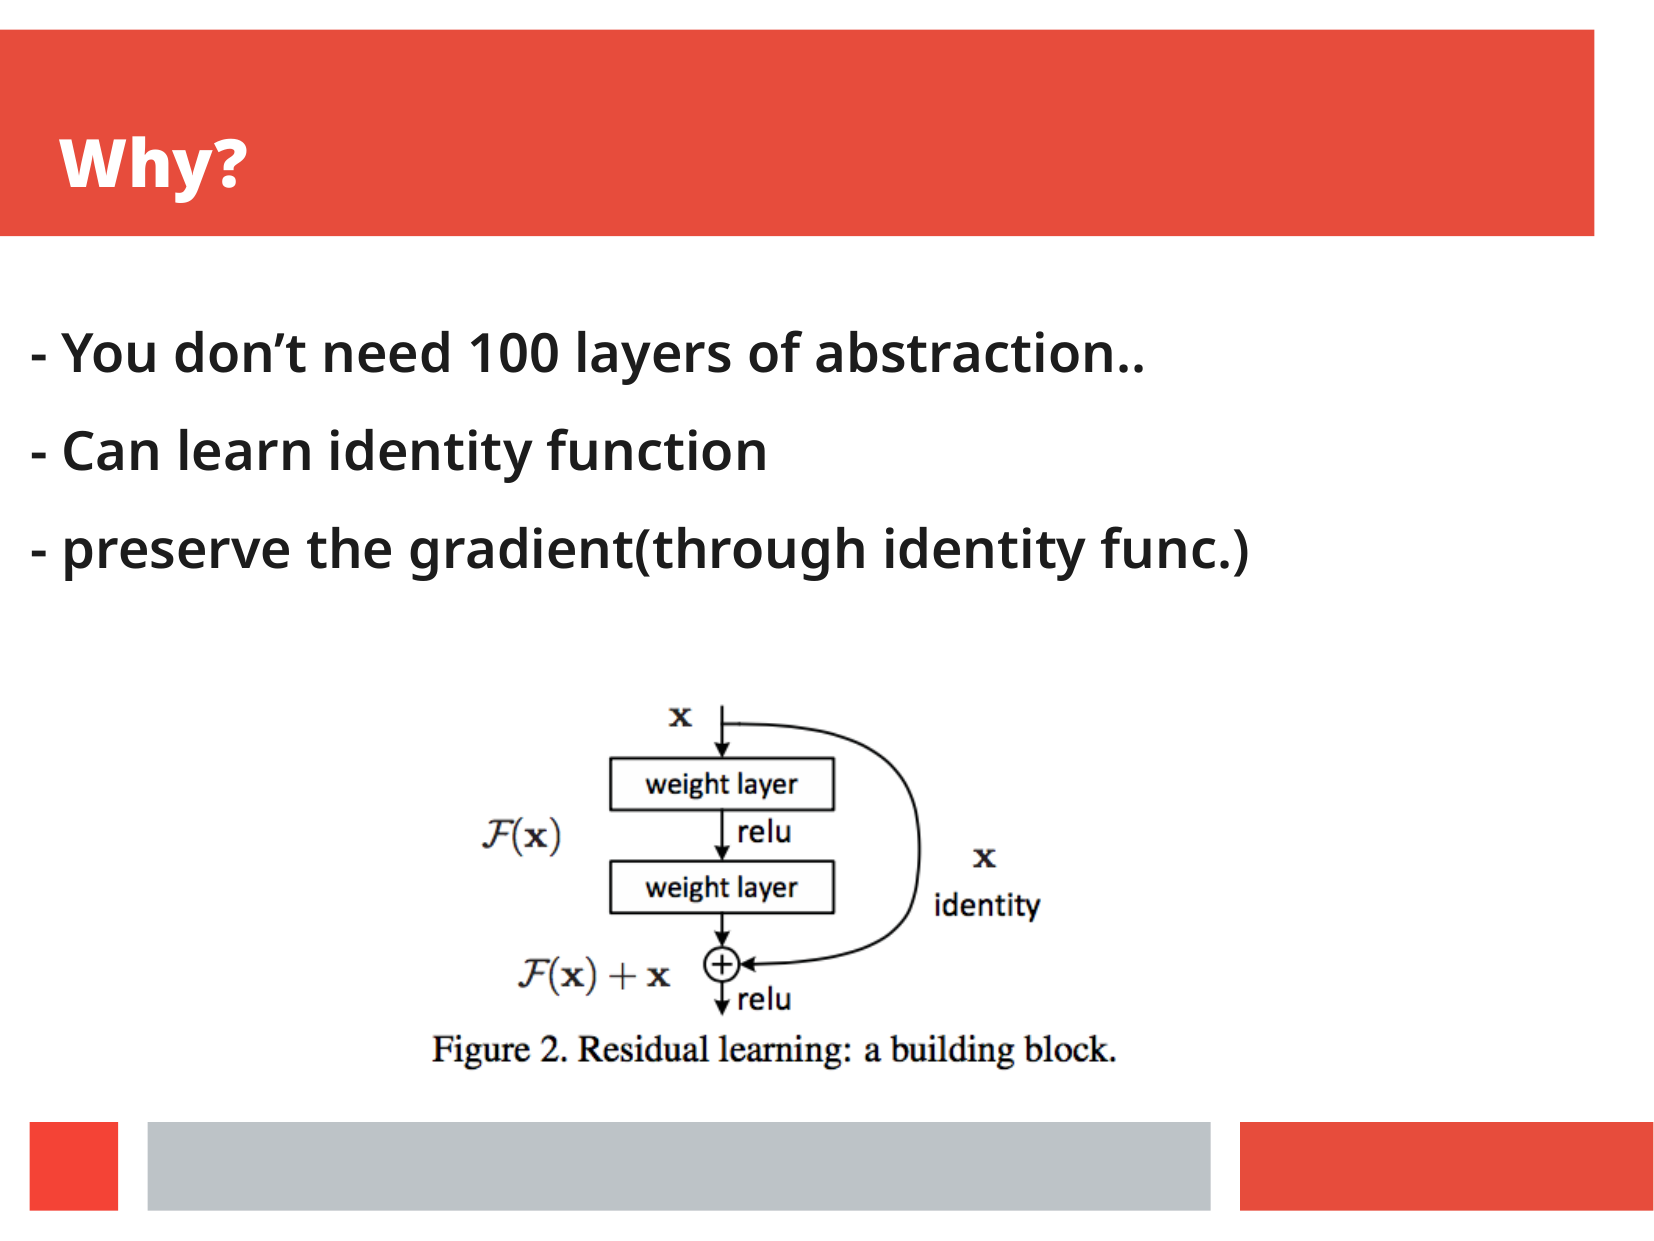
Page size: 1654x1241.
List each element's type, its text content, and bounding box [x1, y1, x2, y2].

list - You don’t need 100 layers of abstraction.. - Can learn identity function - preserve the gradient(through identity func.) [30, 315, 1536, 1083]
picture [300, 614, 1238, 1115]
title Why? [59, 59, 1595, 207]
